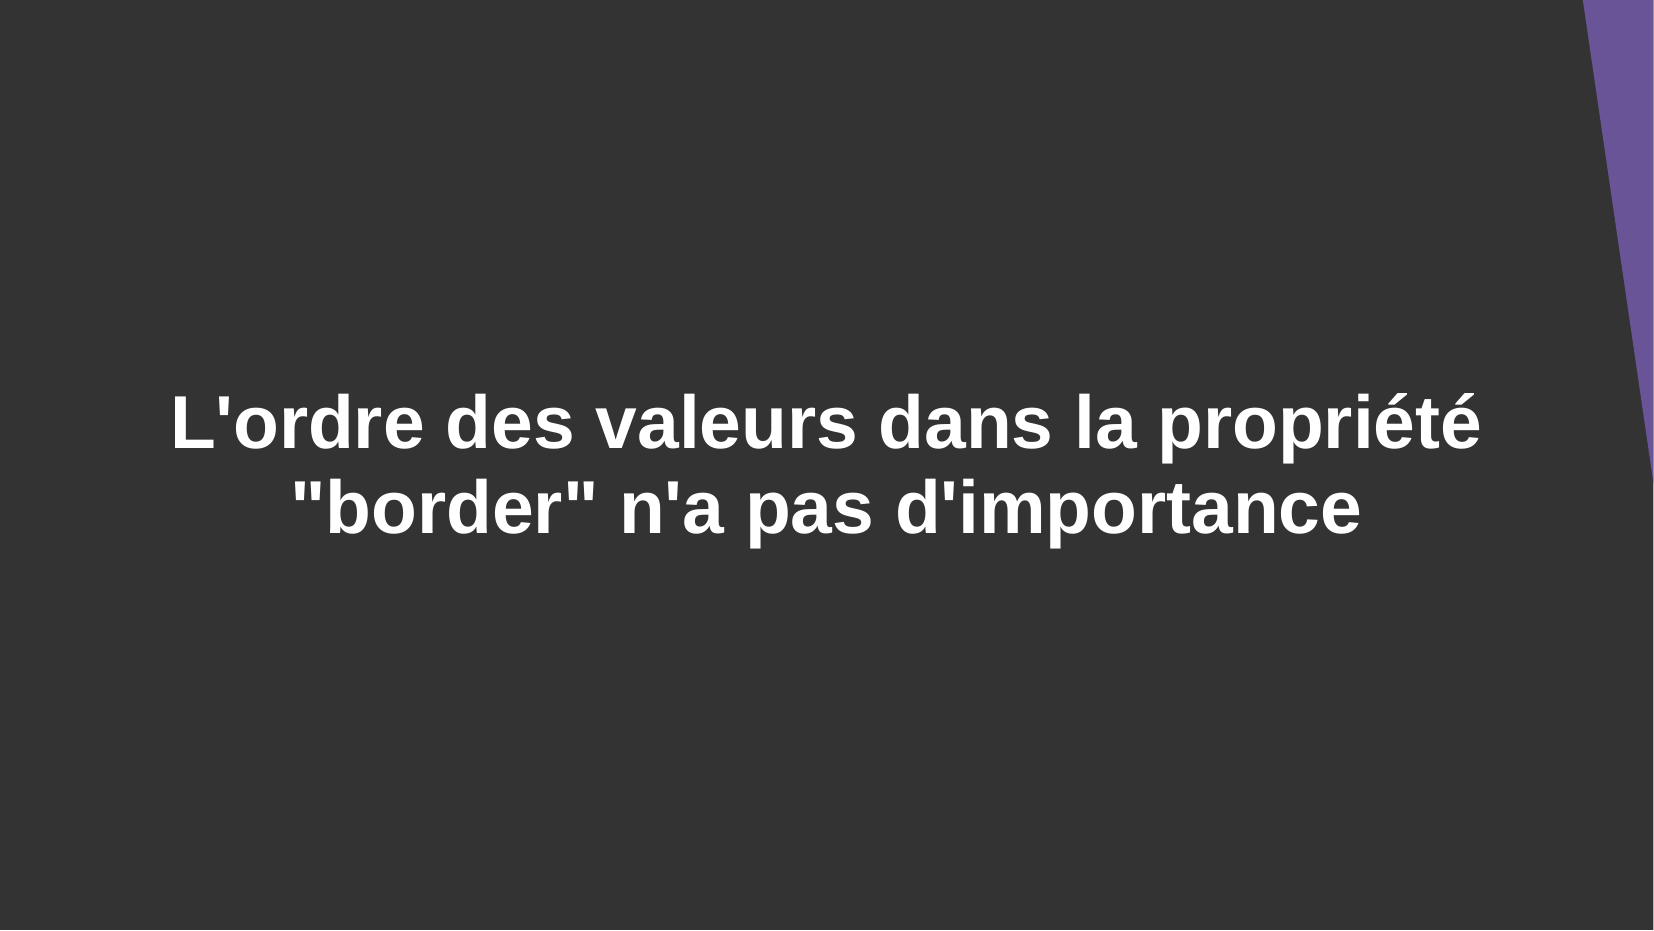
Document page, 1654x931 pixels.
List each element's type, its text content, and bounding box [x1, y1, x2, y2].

title L'ordre des valeurs dans la propriété "border" n'a pas d'importance [31, 381, 1622, 550]
text_box [1582, 0, 1654, 488]
